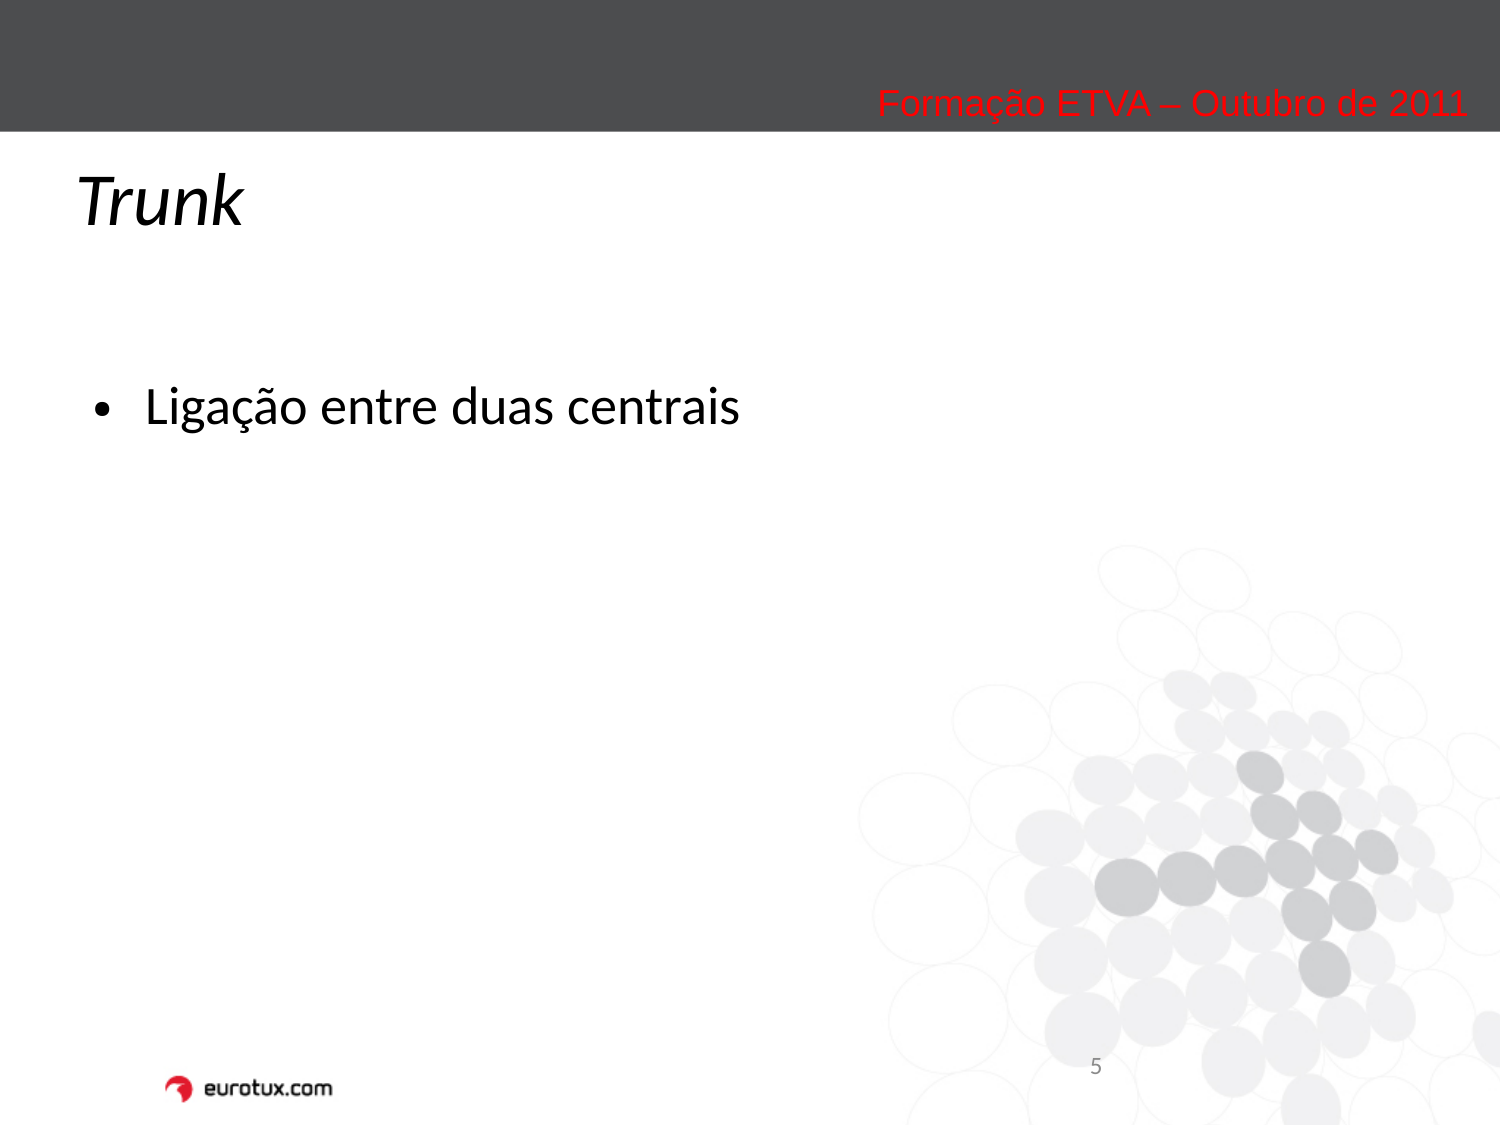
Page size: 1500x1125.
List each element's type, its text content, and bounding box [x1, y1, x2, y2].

title Trunk [75, 112, 1425, 299]
picture [0, 0, 1500, 1125]
list Ligação entre duas centrais [75, 299, 1425, 1043]
